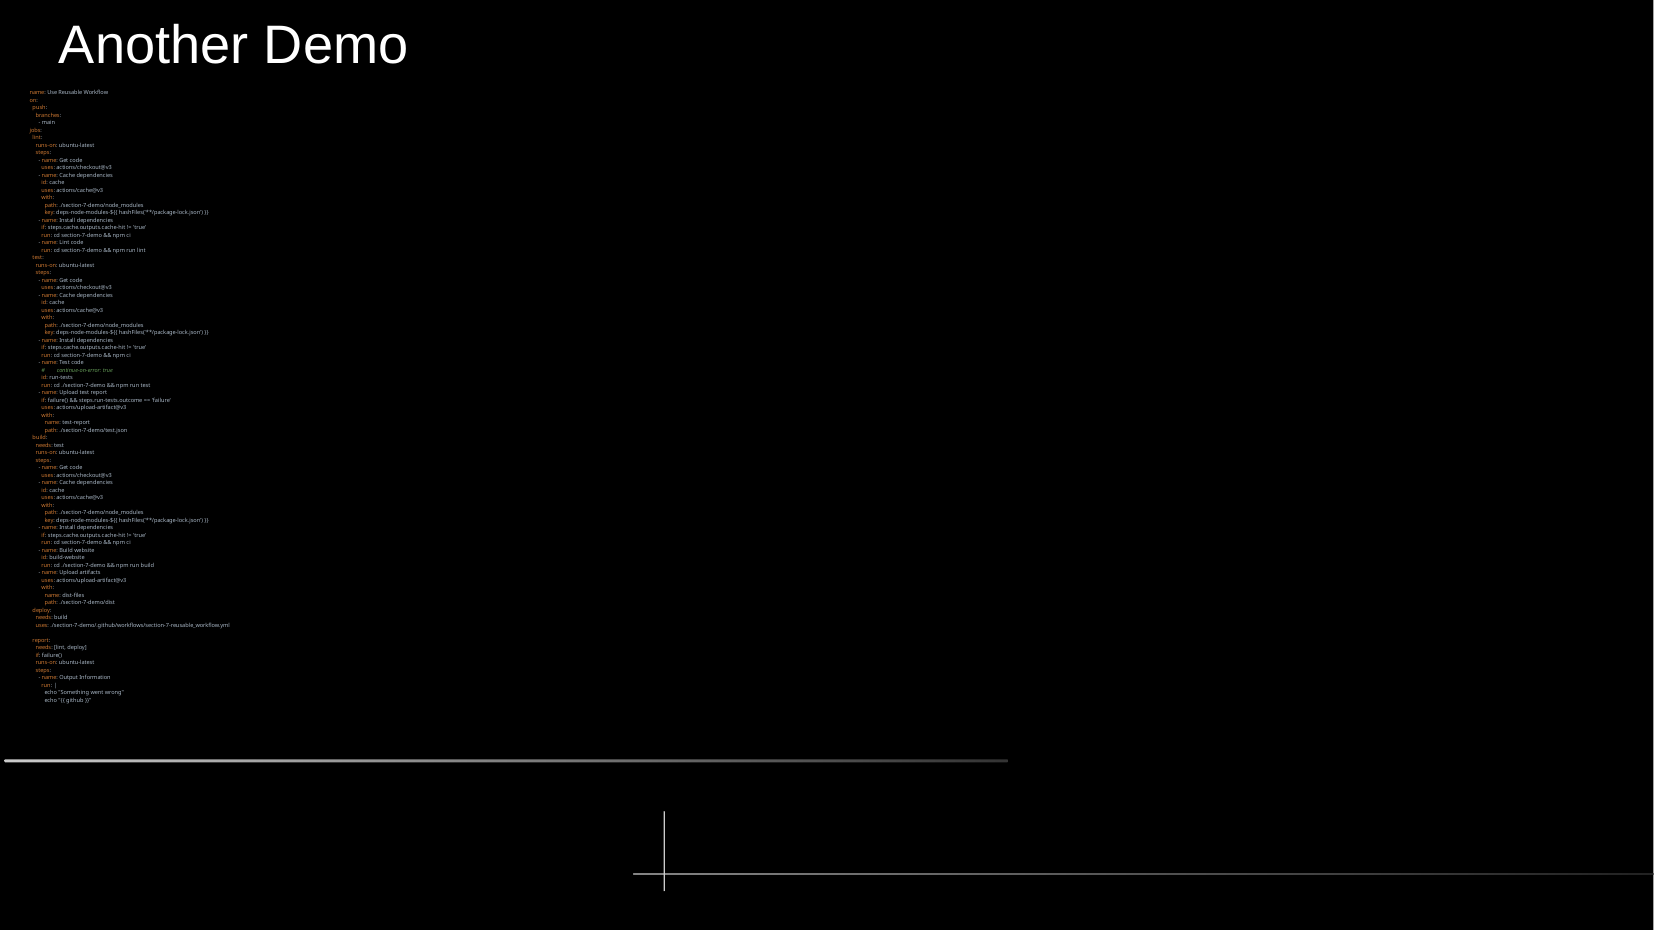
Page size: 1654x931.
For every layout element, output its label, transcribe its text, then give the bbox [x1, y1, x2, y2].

list name: Use Reusable Workflow on: push: branches: - main jobs: lint: runs-on: ubuntu-latest steps: - name: Get code uses: actions/checkout@v3 - name: Cache dependencies id: cache uses: actions/cache@v3 with: path: ./section-7-demo/node_modules key: deps-node-modules-${{ hashFiles('**/package-lock.json') }} - name: Install dependencies if: steps.cache.outputs.cache-hit != 'true' run: cd section-7-demo && npm ci - name: Lint code run: cd section-7-demo && npm run lint test: runs-on: ubuntu-latest steps: - name: Get code uses: actions/checkout@v3 - name: Cache dependencies id: cache uses: actions/cache@v3 with: path: ./section-7-demo/node_modules key: deps-node-modules-${{ hashFiles('**/package-lock.json') }} - name: Install dependencies if: steps.cache.outputs.cache-hit != 'true' run: cd section-7-demo && npm ci - name: Test code # continue-on-error: true id: run-tests run: cd ./section-7-demo && npm run test - name: Upload test report if: failure() && steps.run-tests.outcome == 'failure' uses: actions/upload-artifact@v3 with: name: test-report path: ./section-7-demo/test.json build: needs: test runs-on: ubuntu-latest steps: - name: Get code uses: actions/checkout@v3 - name: Cache dependencies id: cache uses: actions/cache@v3 with: path: ./section-7-demo/node_modules key: deps-node-modules-${{ hashFiles('**/package-lock.json') }} - name: Install dependencies if: steps.cache.outputs.cache-hit != 'true' run: cd section-7-demo && npm ci - name: Build website id: build-website run: cd ./section-7-demo && npm run build - name: Upload artifacts uses: actions/upload-artifact@v3 with: name: dist-files path: ./section-7-demo/dist deploy: needs: build uses: ./section-7-demo/.github/workflows/section-7-reusable_workflow.yml report: needs: [lint, deploy] if: failure() runs-on: ubuntu-latest steps: - name: Output Information run: | echo "Something went wrong" echo "{{ github }}" [29, 88, 1506, 739]
title Another Demo [59, 0, 1536, 89]
